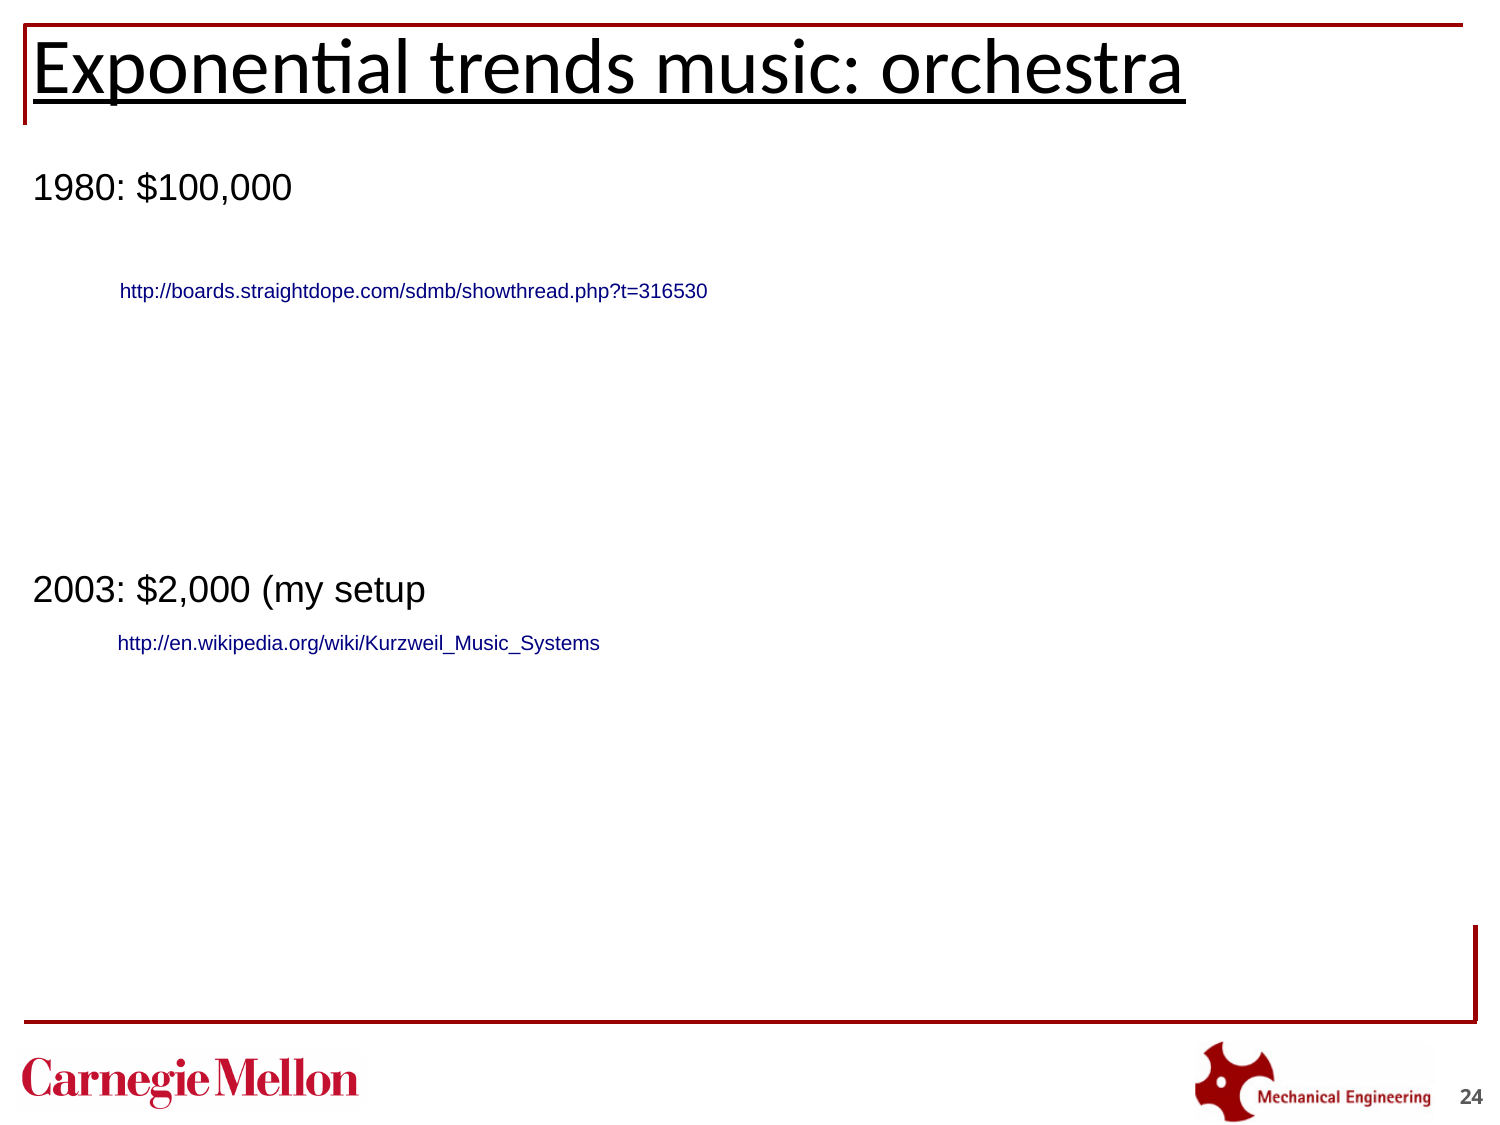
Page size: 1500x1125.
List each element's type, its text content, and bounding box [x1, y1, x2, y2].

text_box 1980: $100,000 [17, 155, 1171, 216]
text_box http://en.wikipedia.org/wiki/Kurzweil_Music_Systems [102, 622, 616, 663]
picture [16, 1050, 366, 1110]
picture [1192, 1034, 1438, 1125]
text_box 2003: $2,000 (my setup [18, 557, 1171, 618]
text_box http://boards.straightdope.com/sdmb/showthread.php?t=316530 [105, 270, 723, 310]
title Exponential trends music: orchestra [17, 0, 1368, 156]
